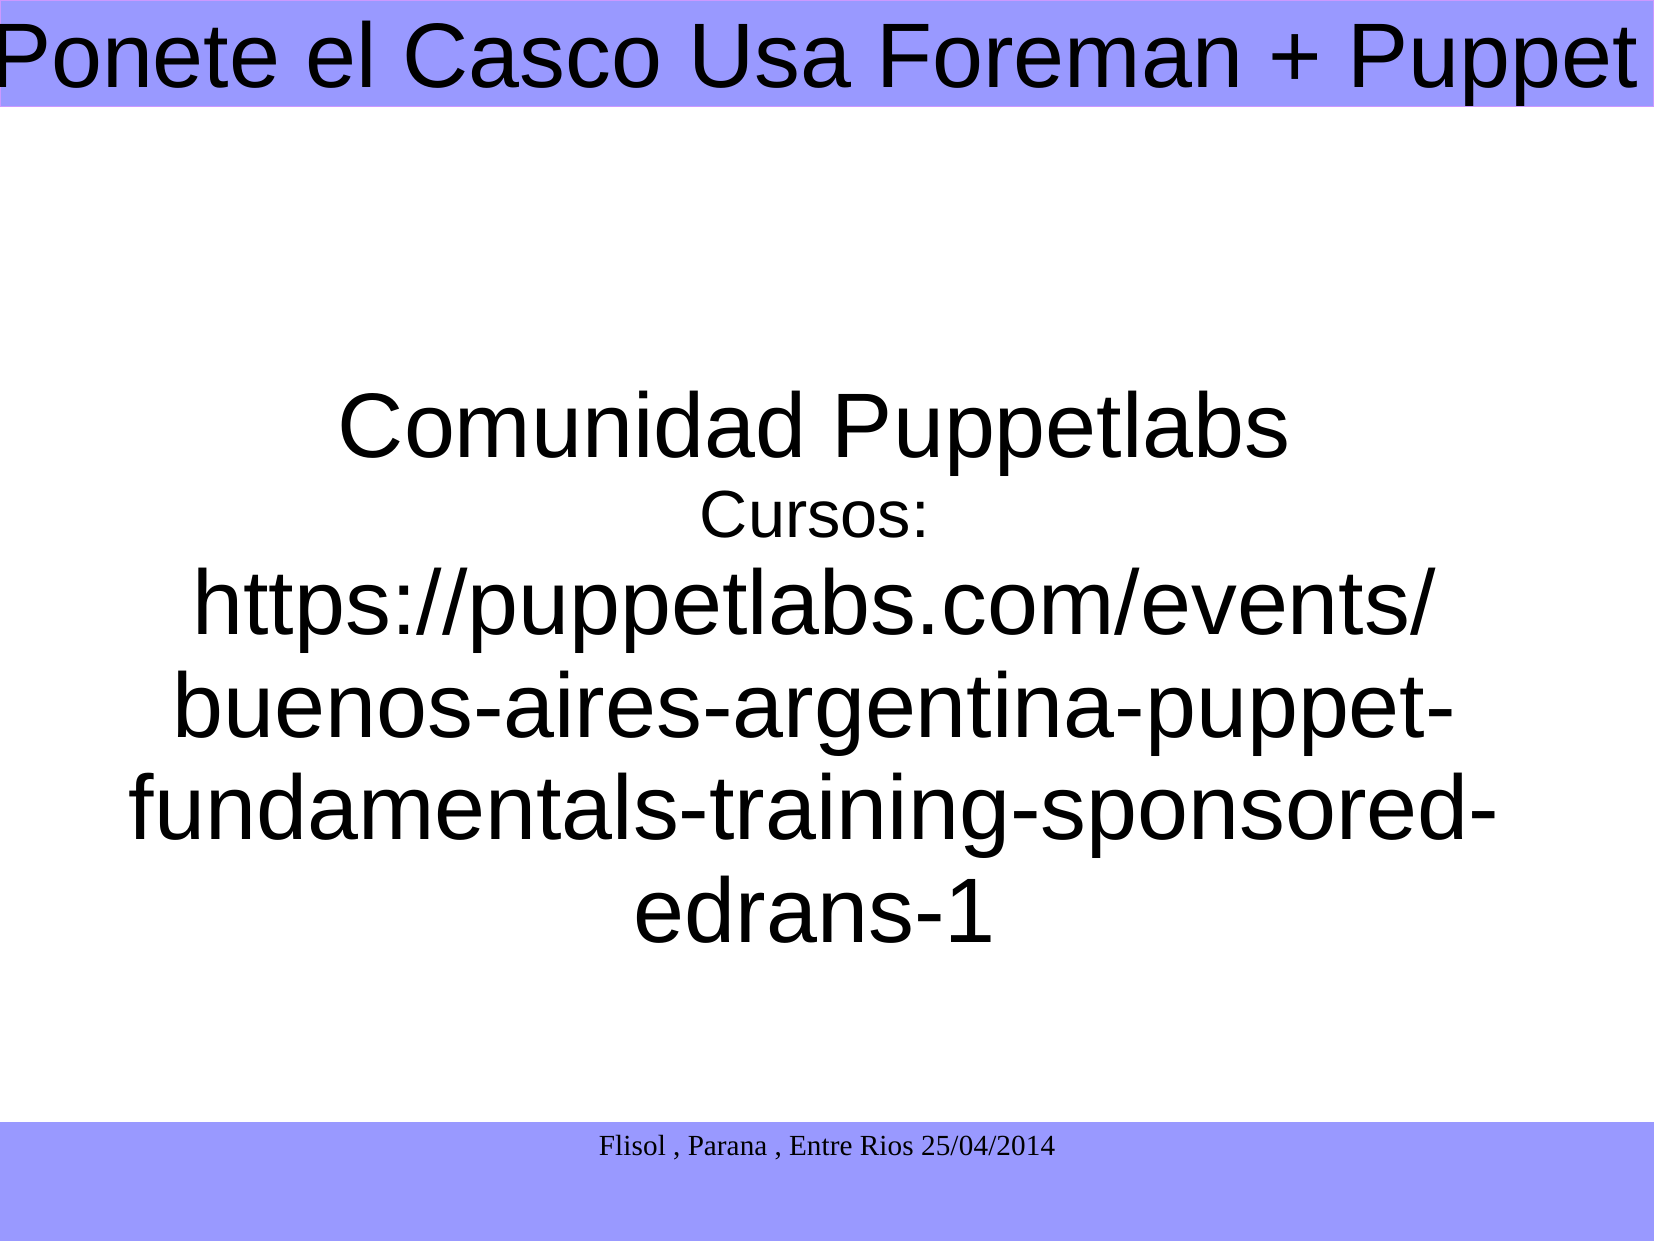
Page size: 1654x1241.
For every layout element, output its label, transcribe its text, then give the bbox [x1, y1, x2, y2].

subtitle Comunidad Puppetlabs Cursos: https://puppetlabs.com/events/buenos-aires-argentina-puppet-fundamentals-training-sponsored-edrans-1 [70, 299, 1559, 1037]
title Ponete el Casco Usa Foreman + Puppet [0, 0, 1654, 160]
